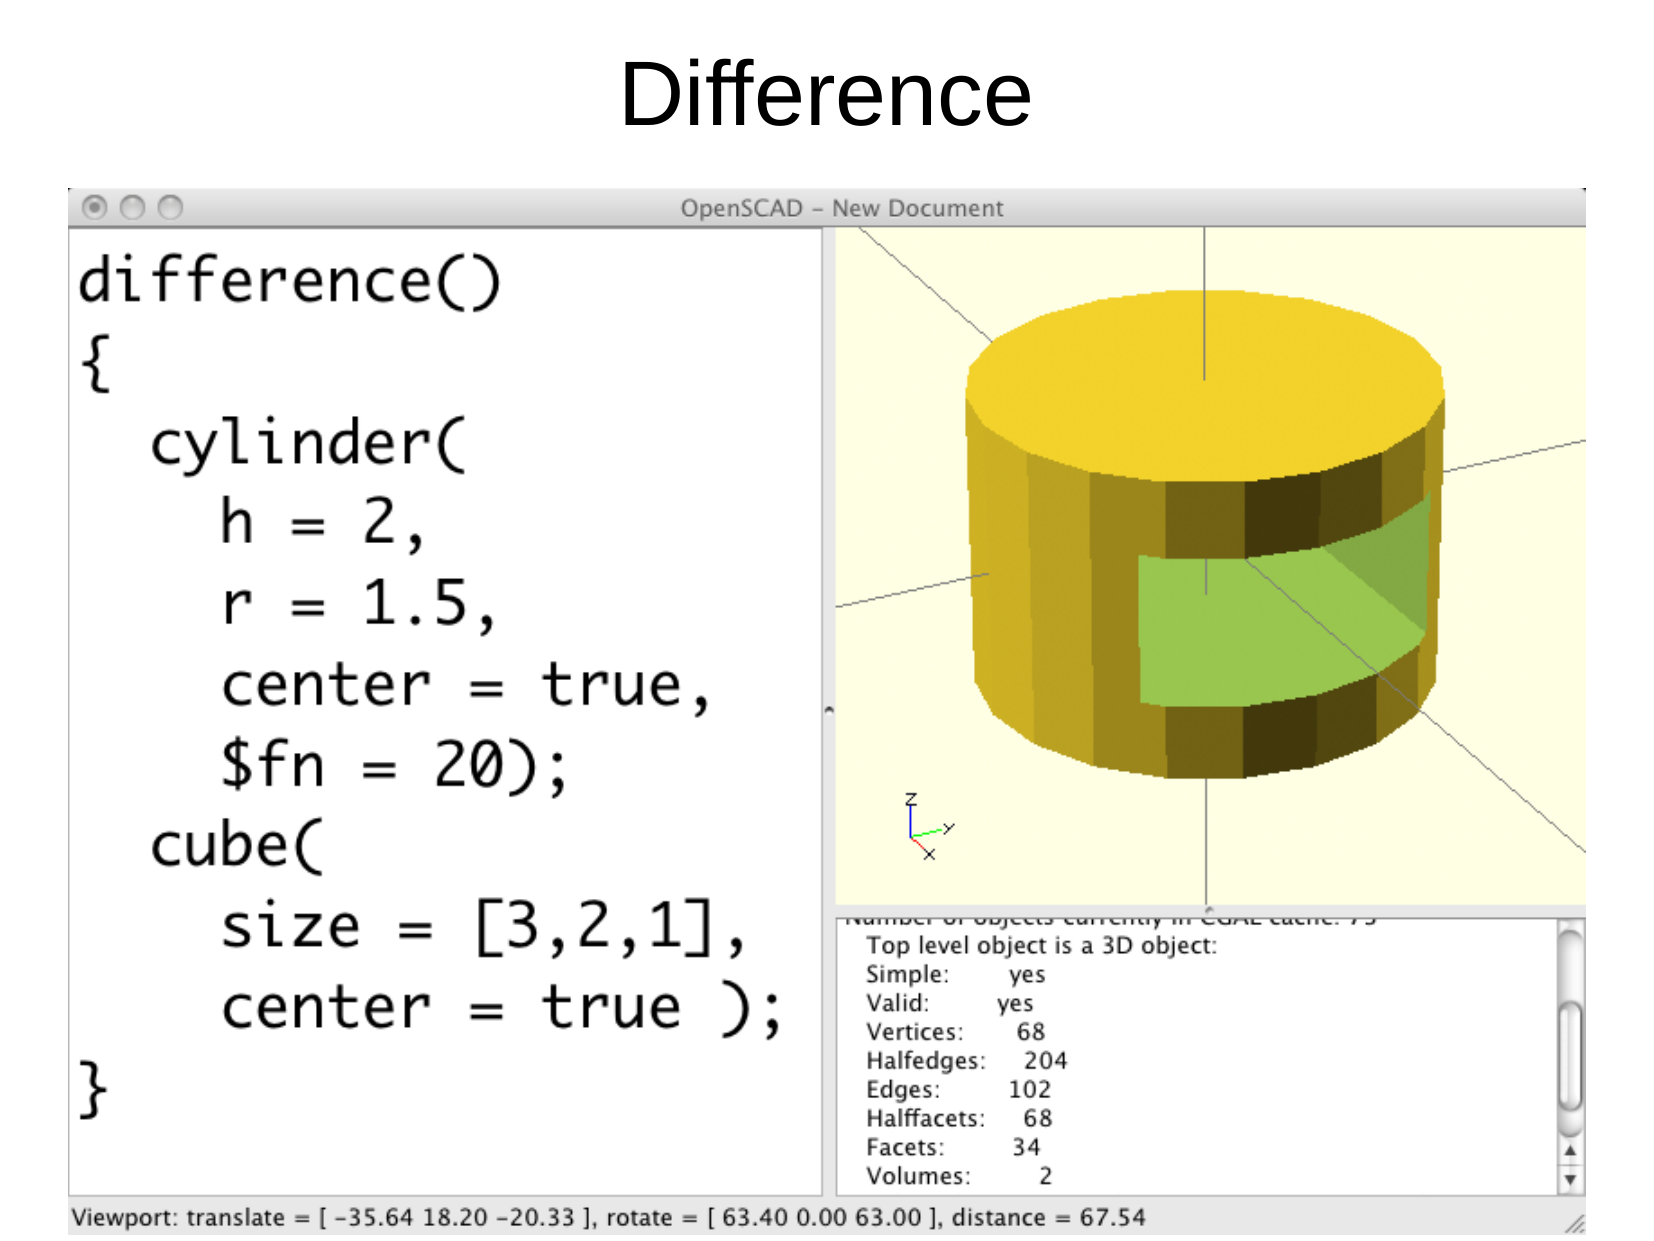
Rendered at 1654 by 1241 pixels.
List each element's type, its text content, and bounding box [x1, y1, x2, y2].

picture [68, 188, 1586, 1235]
title Difference [82, 0, 1571, 188]
